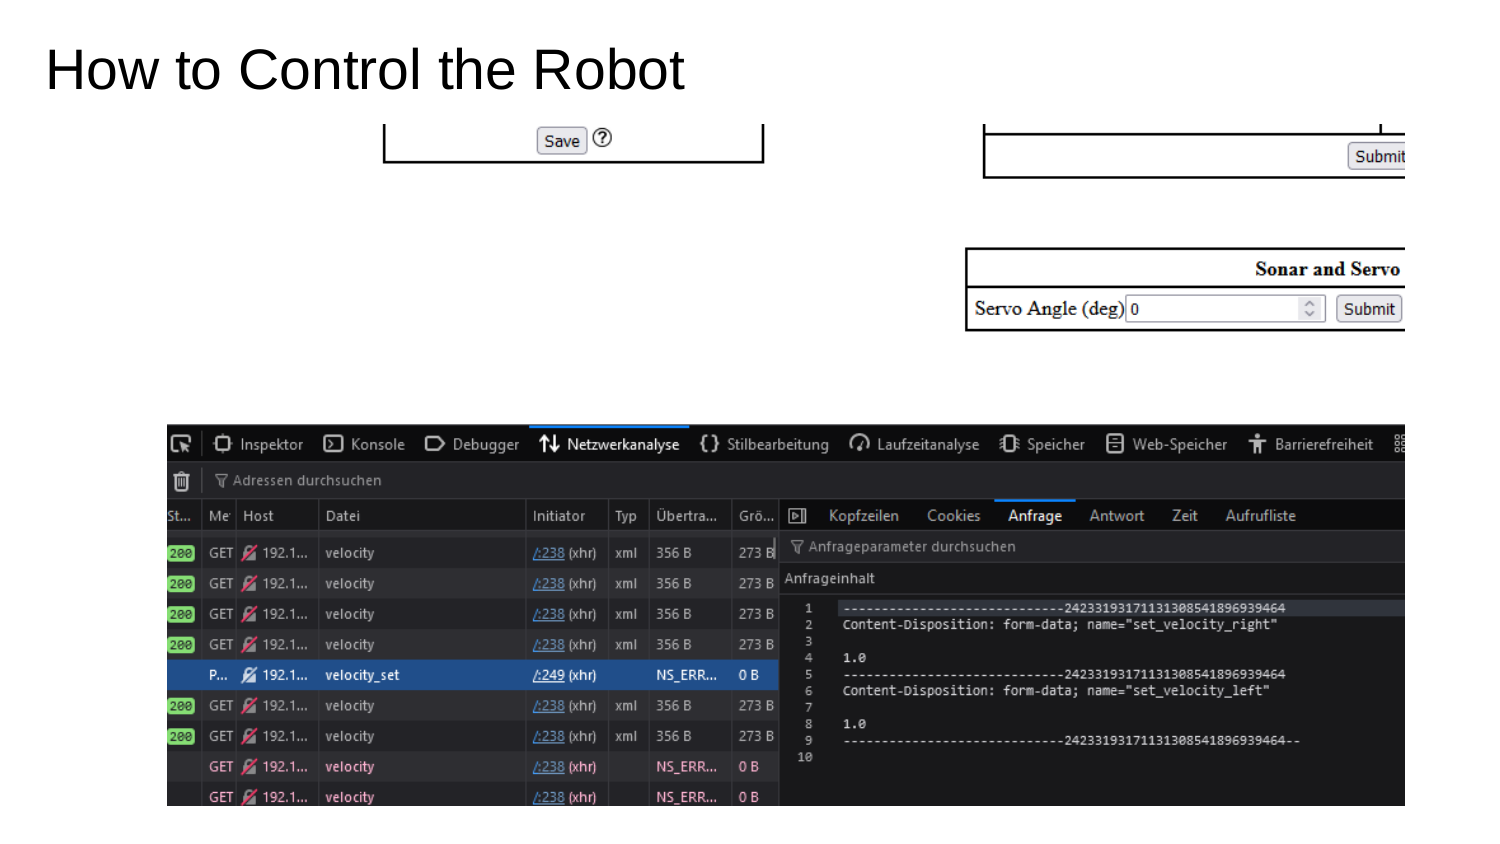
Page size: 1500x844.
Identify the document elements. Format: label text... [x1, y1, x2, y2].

title How to Control the Robot [30, 23, 1428, 117]
picture [167, 124, 1405, 806]
